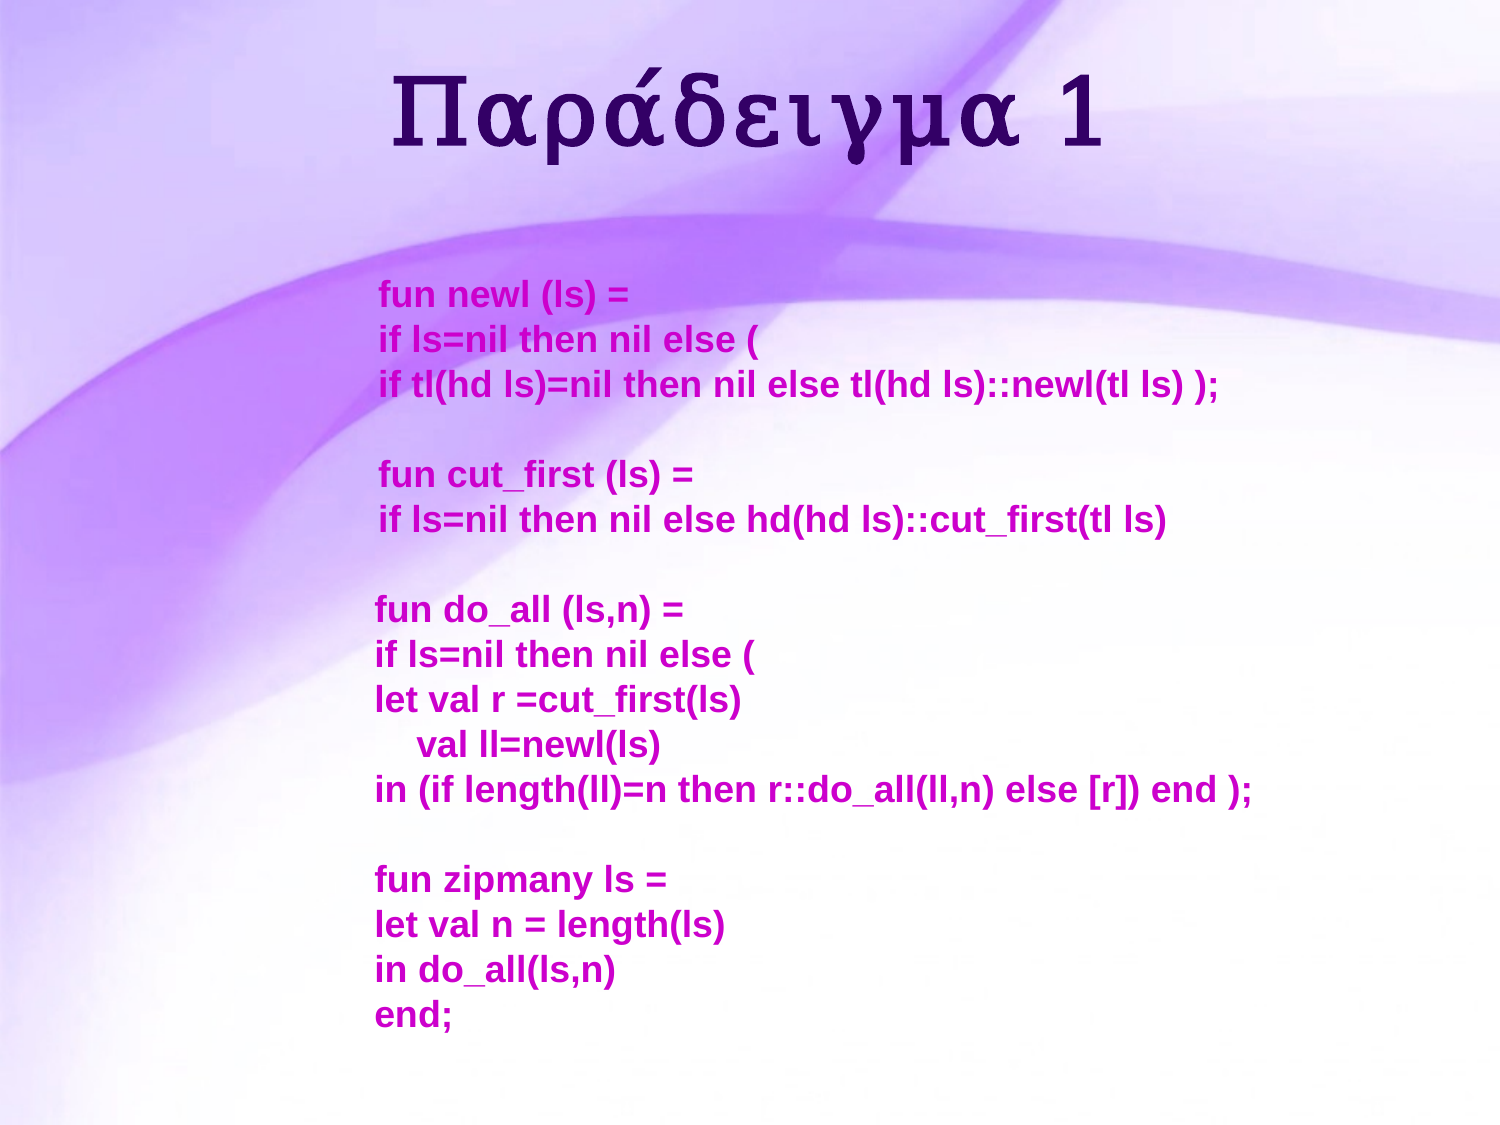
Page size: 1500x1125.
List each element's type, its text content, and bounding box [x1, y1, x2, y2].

picture [0, 0, 1500, 1125]
picture [425, 1010, 433, 1024]
title Παράδειγμα 1 [75, 45, 1425, 233]
list fun newl (ls) = if ls=nil then nil else ( if tl(hd ls)=nil then nil else tl(hd ls)::newl(tl ls) ); fun cut_first (ls) = if ls=nil then nil else hd(hd ls)::cut_first(tl ls) fun do_all (ls,n) = if ls=nil then nil else ( let val r =cut_first(ls) val ll=newl(ls) in (if length(ll)=n then r::do_all(ll,n) else [r]) end ); fun zipmany ls = let val n = length(ls) in do_all(ls,n) end; [307, 262, 1500, 1005]
